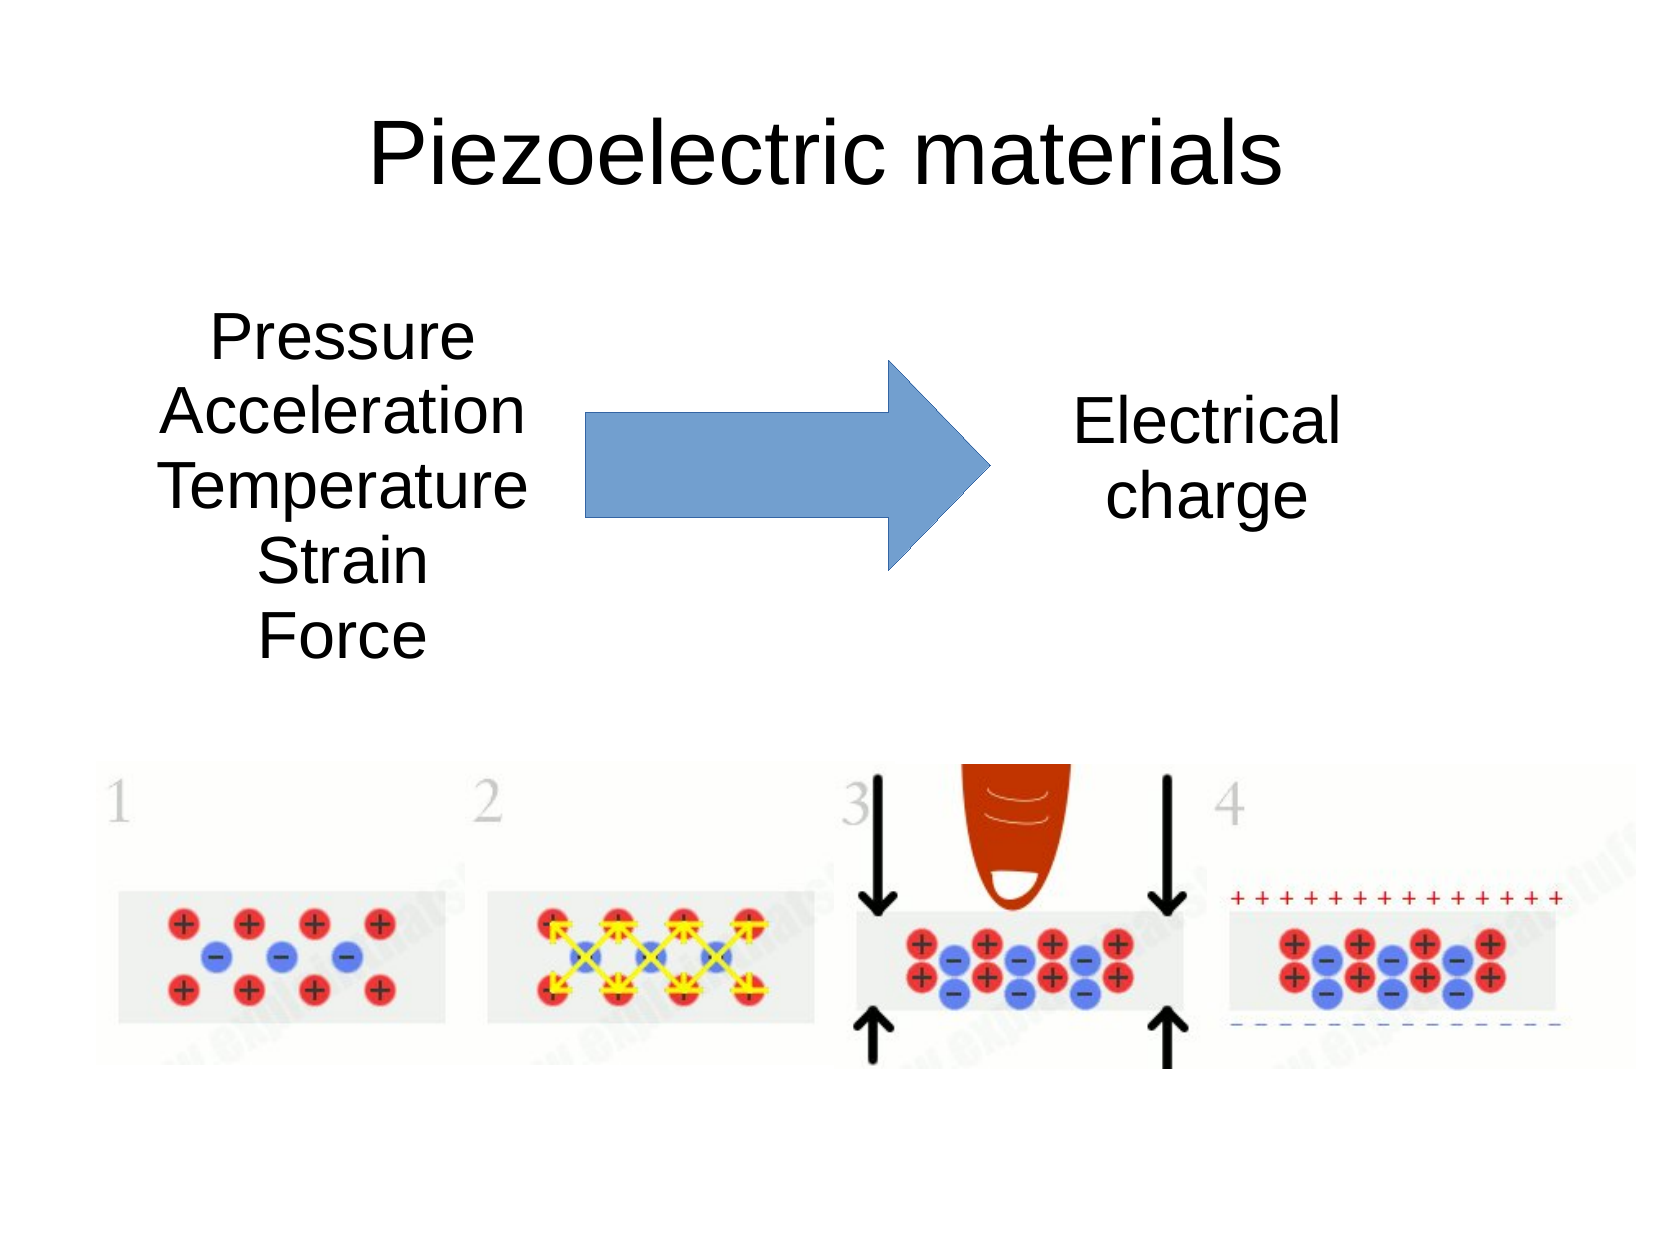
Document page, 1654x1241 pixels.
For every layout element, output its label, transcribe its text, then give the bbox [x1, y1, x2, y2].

text_box [585, 360, 991, 571]
subtitle Pressure Acceleration Temperature Strain Force [82, 223, 586, 748]
title Piezoelectric materials [82, 49, 1571, 257]
picture [96, 761, 1636, 1069]
text_box Electrical charge [1005, 255, 1411, 661]
